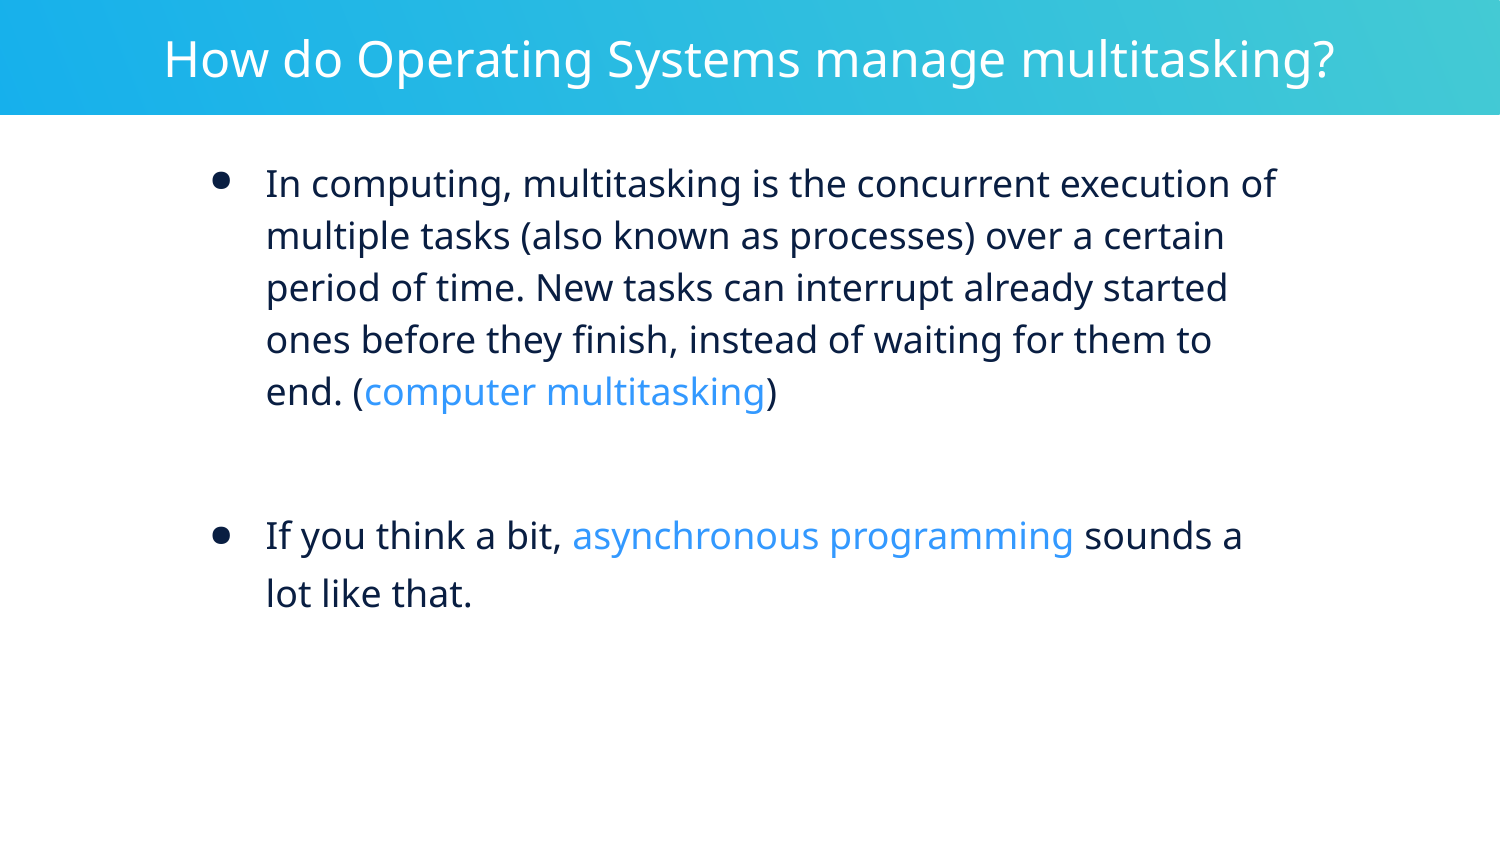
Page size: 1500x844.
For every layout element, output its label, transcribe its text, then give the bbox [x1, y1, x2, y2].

text_box How do Operating Systems manage multitasking? [0, 0, 1500, 115]
text_box In computing, multitasking is the concurrent execution of multiple tasks (also known as processes) over a certain period of time. New tasks can interrupt already started ones before they finish, instead of waiting for them to end. (computer multitasking) If you think a bit, asynchronous programming sounds a lot like that. [175, 138, 1313, 439]
